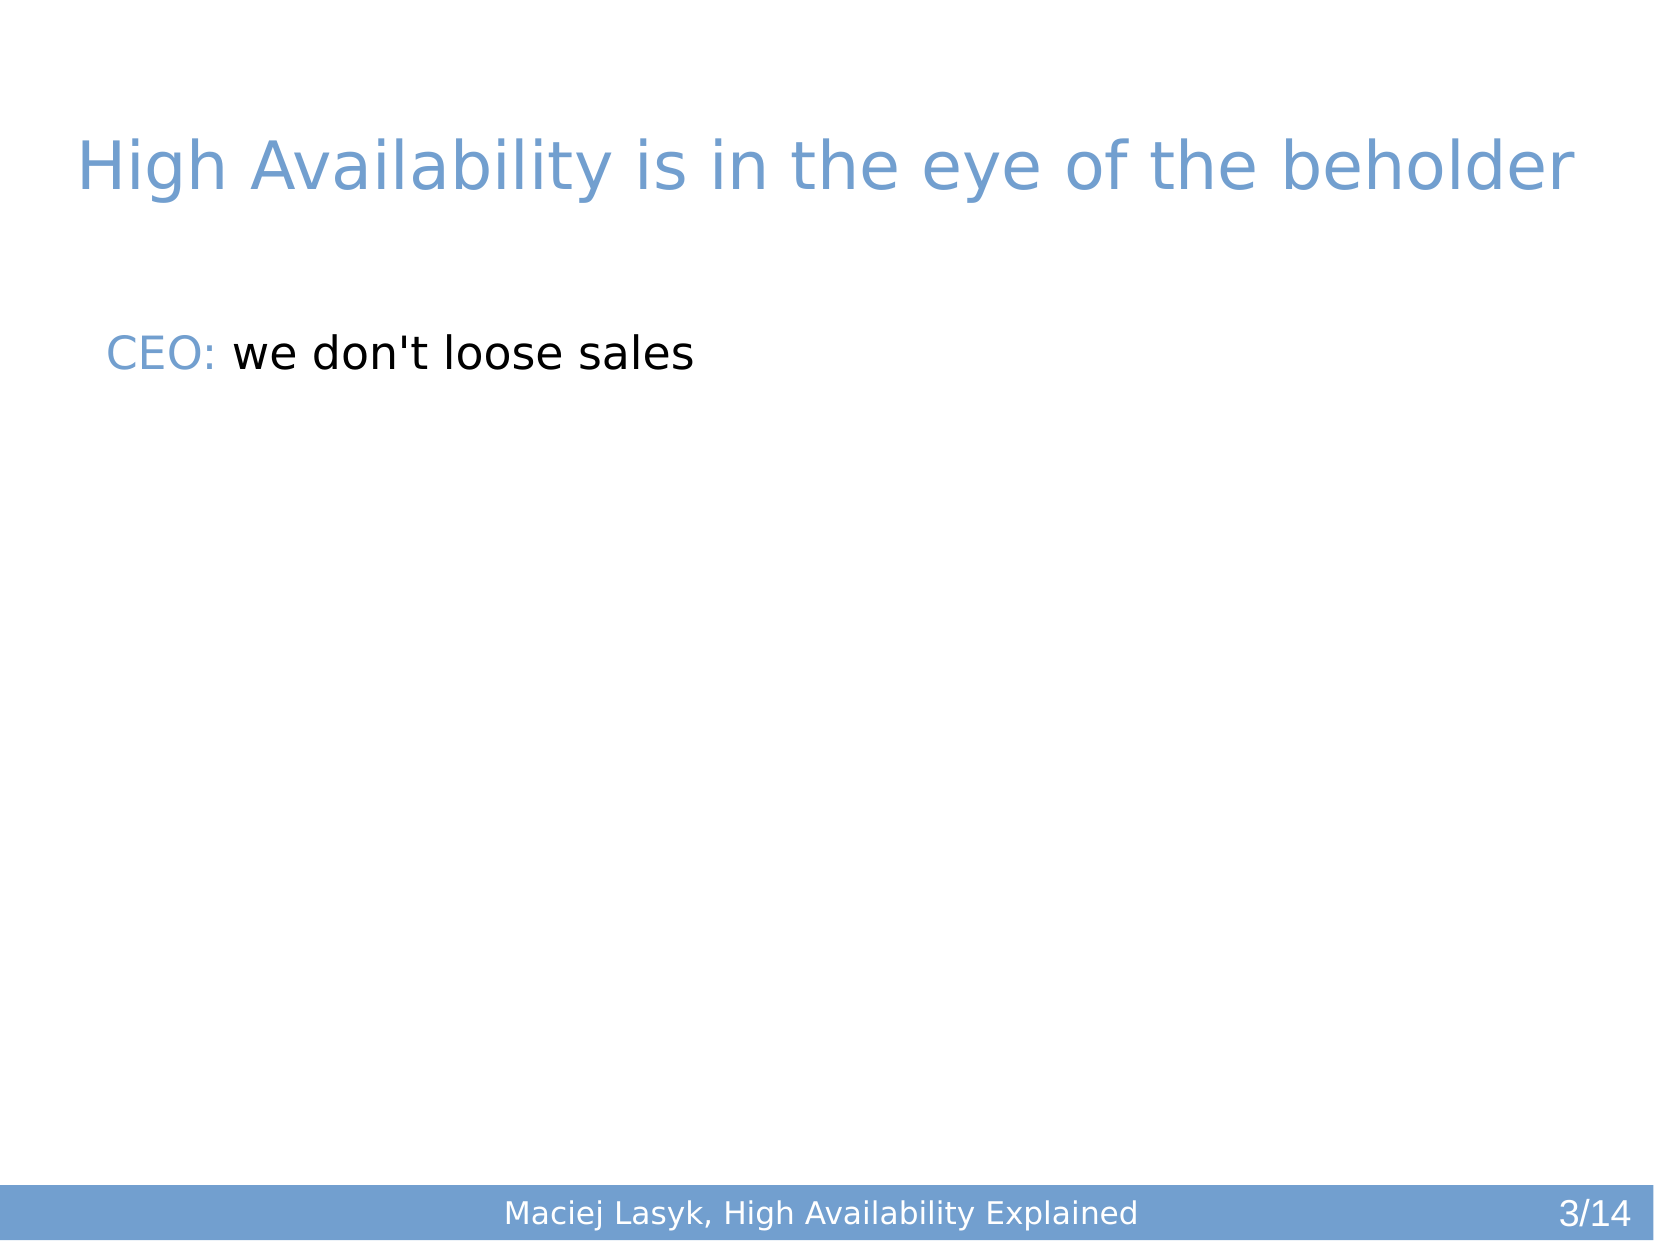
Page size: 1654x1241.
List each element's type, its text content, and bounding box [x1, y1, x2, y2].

text_box 3/14 [1533, 1185, 1647, 1241]
text_box CEO: we don't loose sales [91, 319, 710, 388]
text_box [1647, 1185, 1654, 1241]
text_box High Availability is in the eye of the beholder [61, 120, 1593, 213]
text_box Maciej Lasyk, High Availability Explained [489, 1188, 1165, 1240]
text_box [0, 1185, 1533, 1241]
